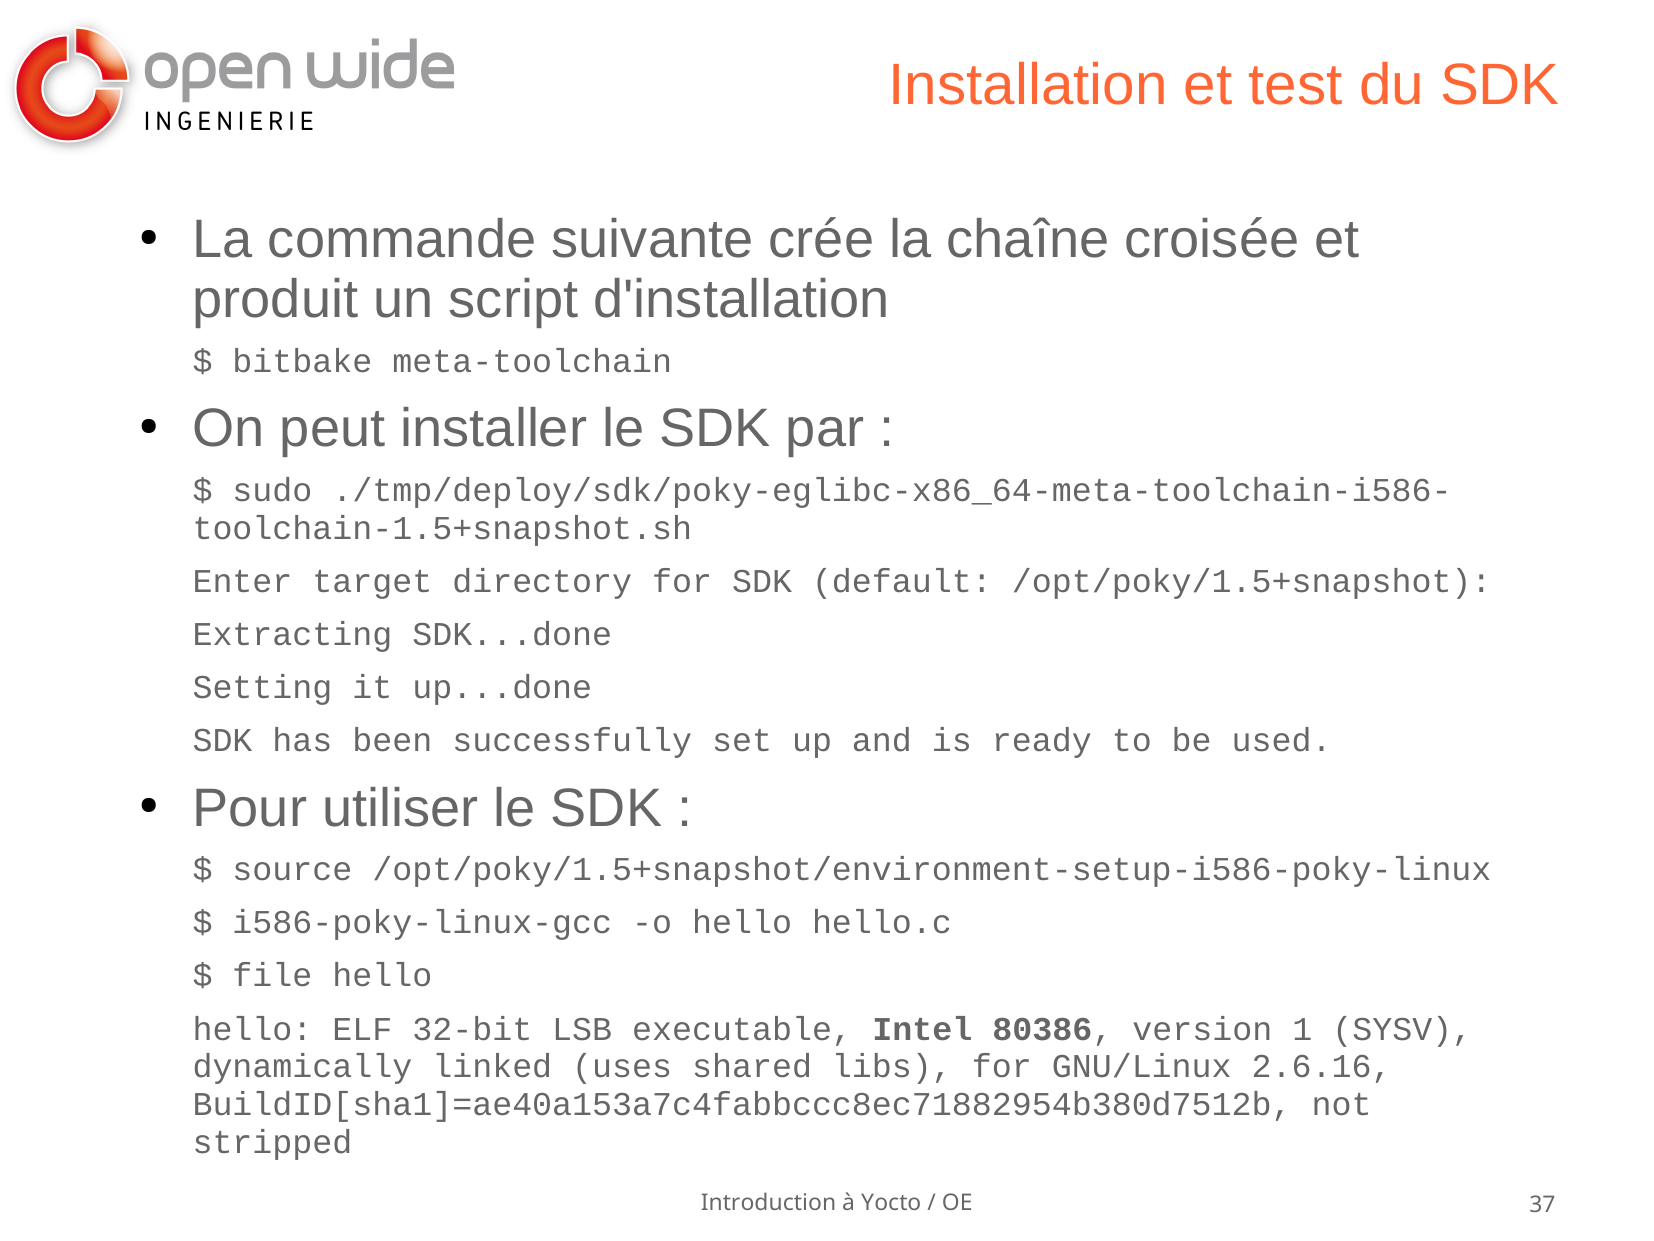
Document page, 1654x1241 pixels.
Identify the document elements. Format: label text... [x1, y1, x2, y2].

title Installation et test du SDK [602, 12, 1561, 157]
picture [0, 0, 454, 161]
list La commande suivante crée la chaîne croisée et produit un script d'installation $ bitbake meta-toolchain On peut installer le SDK par : $ sudo ./tmp/deploy/sdk/poky-eglibc-x86_64-meta-toolchain-i586-toolchain-1.5+snapshot.sh Enter target directory for SDK (default: /opt/poky/1.5+snapshot): Extracting SDK...done Setting it up...done SDK has been successfully set up and is ready to be used. Pour utiliser le SDK : $ source /opt/poky/1.5+snapshot/environment-setup-i586-poky-linux $ i586-poky-linux-gcc -o hello hello.c $ file hello hello: ELF 32-bit LSB executable, Intel 80386, version 1 (SYSV), dynamically linked (uses shared libs), for GNU/Linux 2.6.16, BuildID[sha1]=ae40a153a7c4fabbccc8ec71882954b380d7512b, not stripped [121, 208, 1534, 1165]
